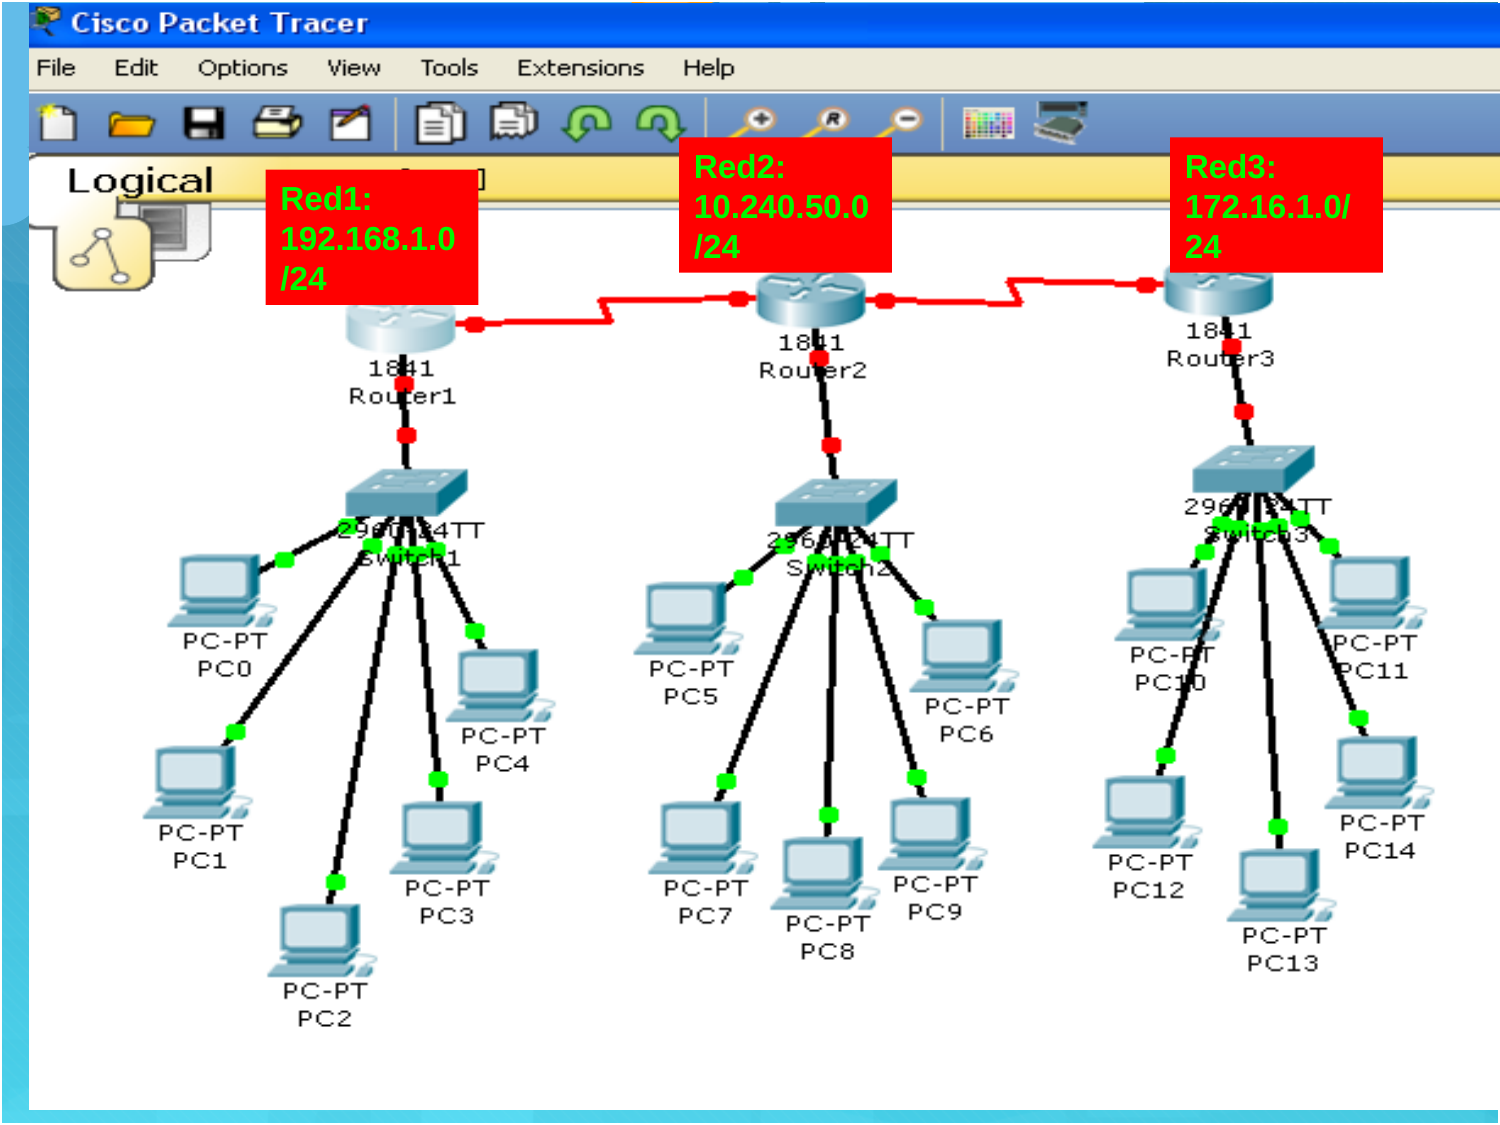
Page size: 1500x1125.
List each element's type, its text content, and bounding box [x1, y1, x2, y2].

text_box Red2: 10.240.50.0/24 [679, 137, 892, 273]
text_box Red1: 192.168.1.0/24 [265, 169, 479, 305]
text_box Red3: 172.16.1.0/24 [1170, 137, 1383, 273]
picture [2, 2, 1500, 1123]
